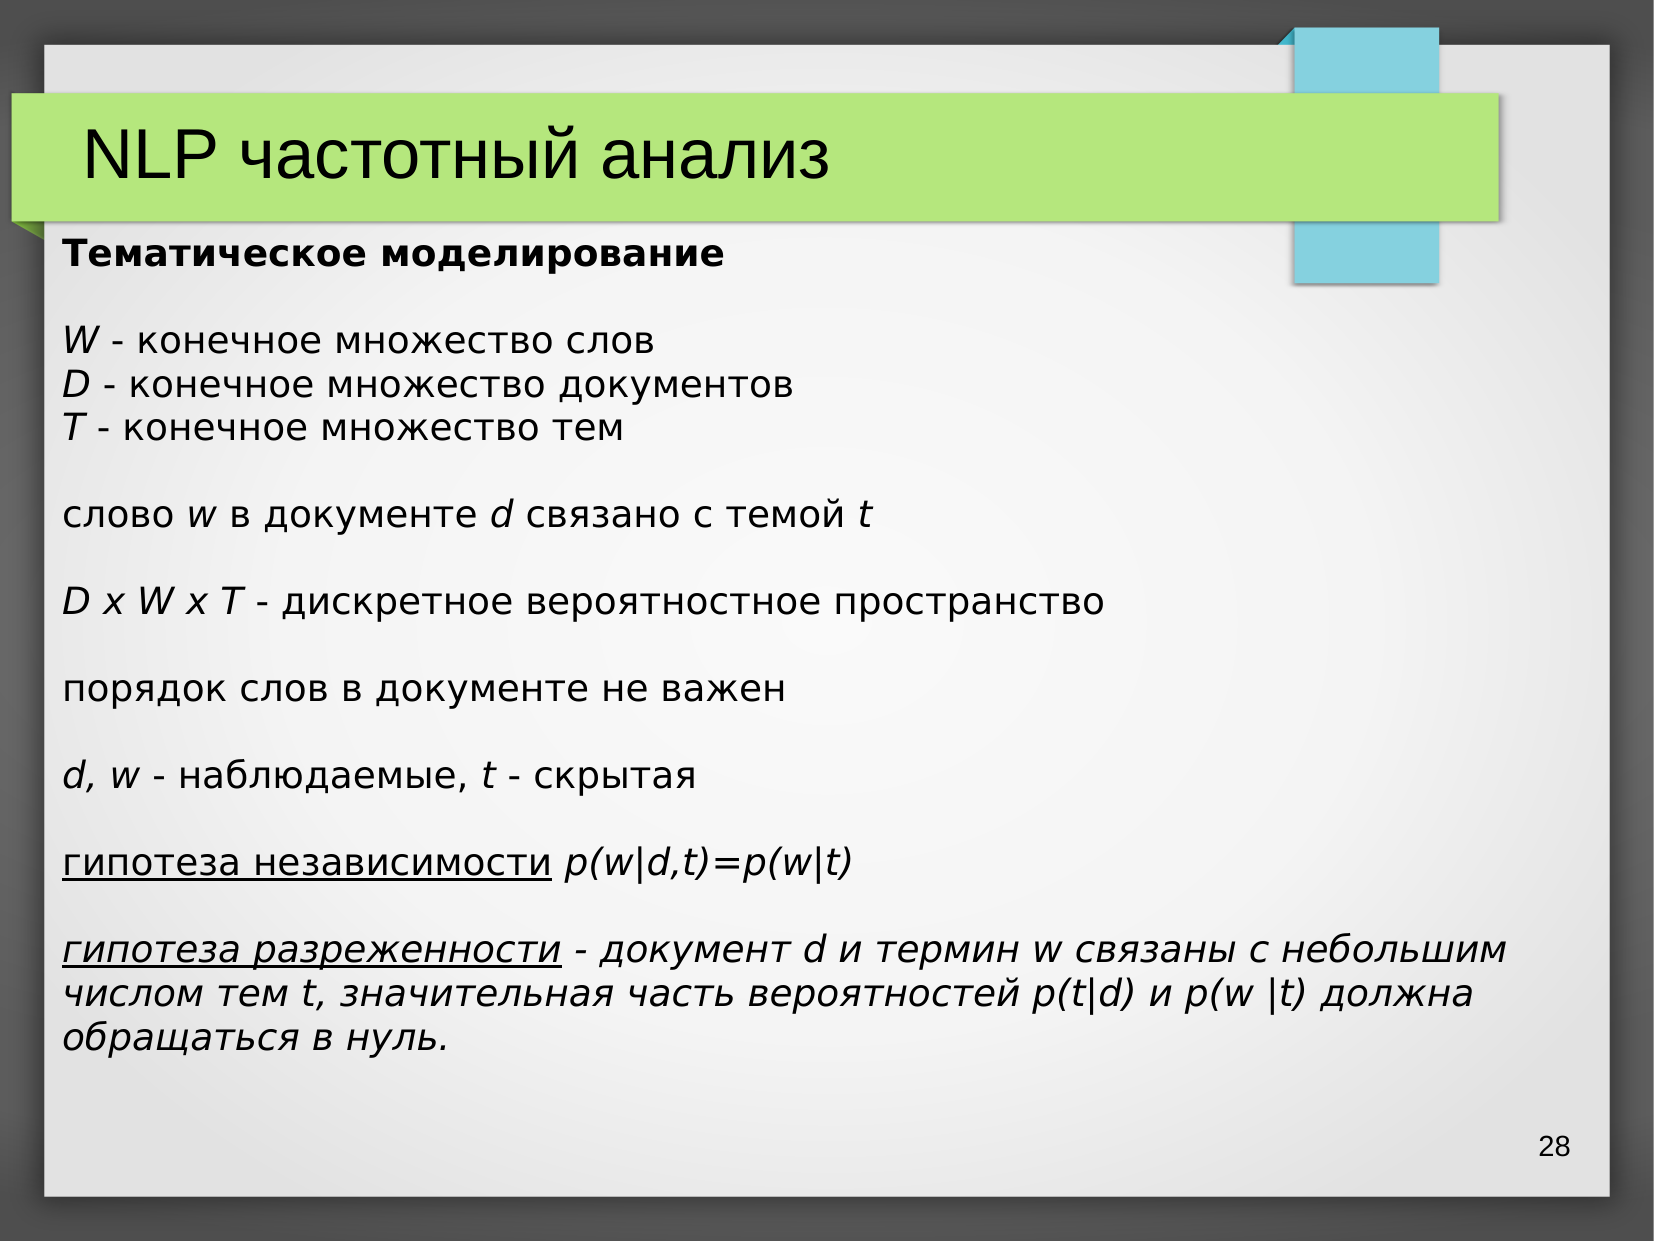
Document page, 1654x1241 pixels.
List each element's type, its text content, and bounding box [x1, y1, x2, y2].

text_box Тематическое моделирование W - конечное множество слов D - конечное множество документов T - конечное множество тем слово w в документе d связано с темой t D x W x T - дискретное вероятностное пространство порядок слов в документе не важен d, w - наблюдаемые, t - скрытая гипотеза независимости p(w|d,t)=p(w|t) гипотеза разреженности - документ d и термин w связаны с небольшим числом тем t, значительная часть вероятностей p(t|d) и p(w |t) должна обращаться в нуль. [47, 224, 1595, 1154]
picture [0, 0, 1654, 1241]
title NLP частотный анализ [82, 114, 1406, 194]
